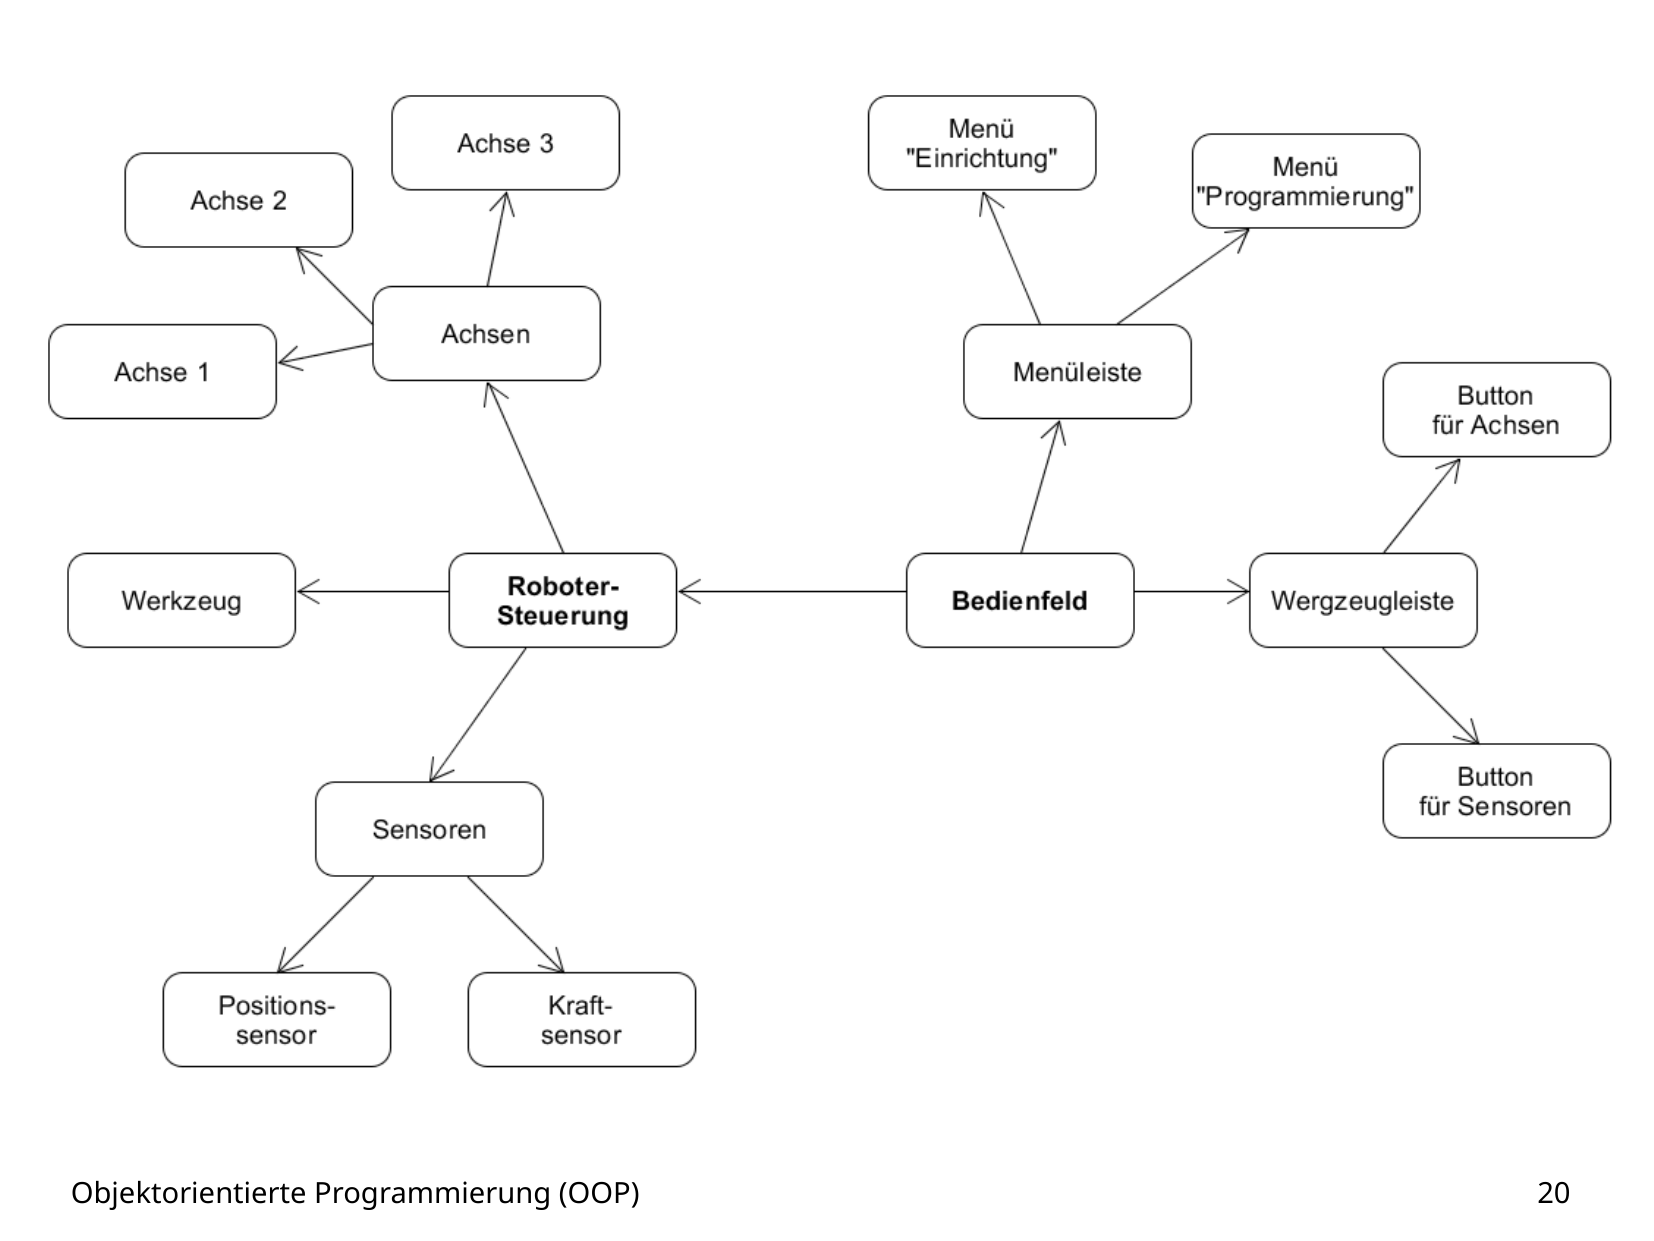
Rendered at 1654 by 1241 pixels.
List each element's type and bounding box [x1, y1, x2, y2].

picture [47, 94, 1613, 1069]
